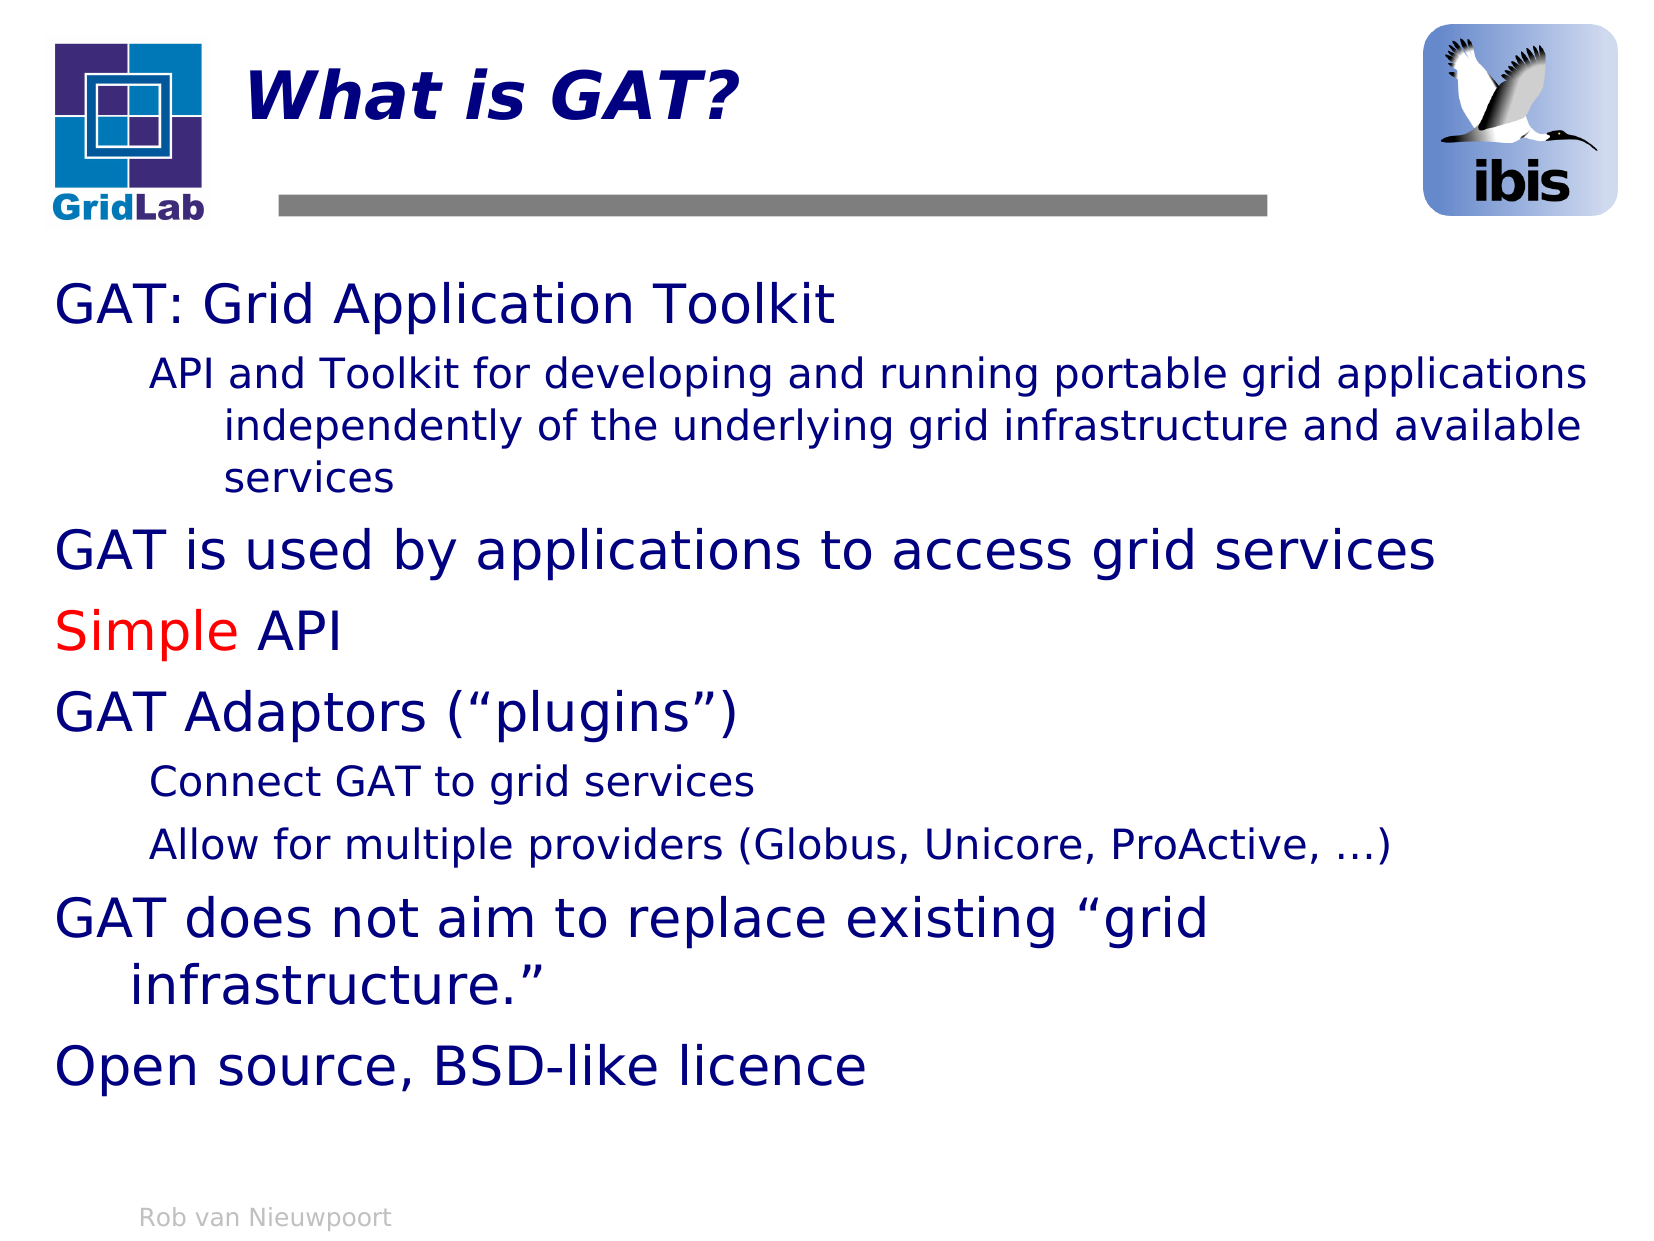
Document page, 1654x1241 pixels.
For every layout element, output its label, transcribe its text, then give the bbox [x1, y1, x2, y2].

picture [45, 34, 211, 230]
title What is GAT? [243, 0, 1280, 187]
list GAT: Grid Application Toolkit API and Toolkit for developing and running portable grid applications independently of the underlying grid infrastructure and available services GAT is used by applications to access grid services Simple API GAT Adaptors (“plugins”) Connect GAT to grid services Allow for multiple providers (Globus, Unicore, ProActive, …) GAT does not aim to replace existing “grid infrastructure.” Open source, BSD-like licence [55, 268, 1599, 1125]
picture [1423, 24, 1618, 216]
